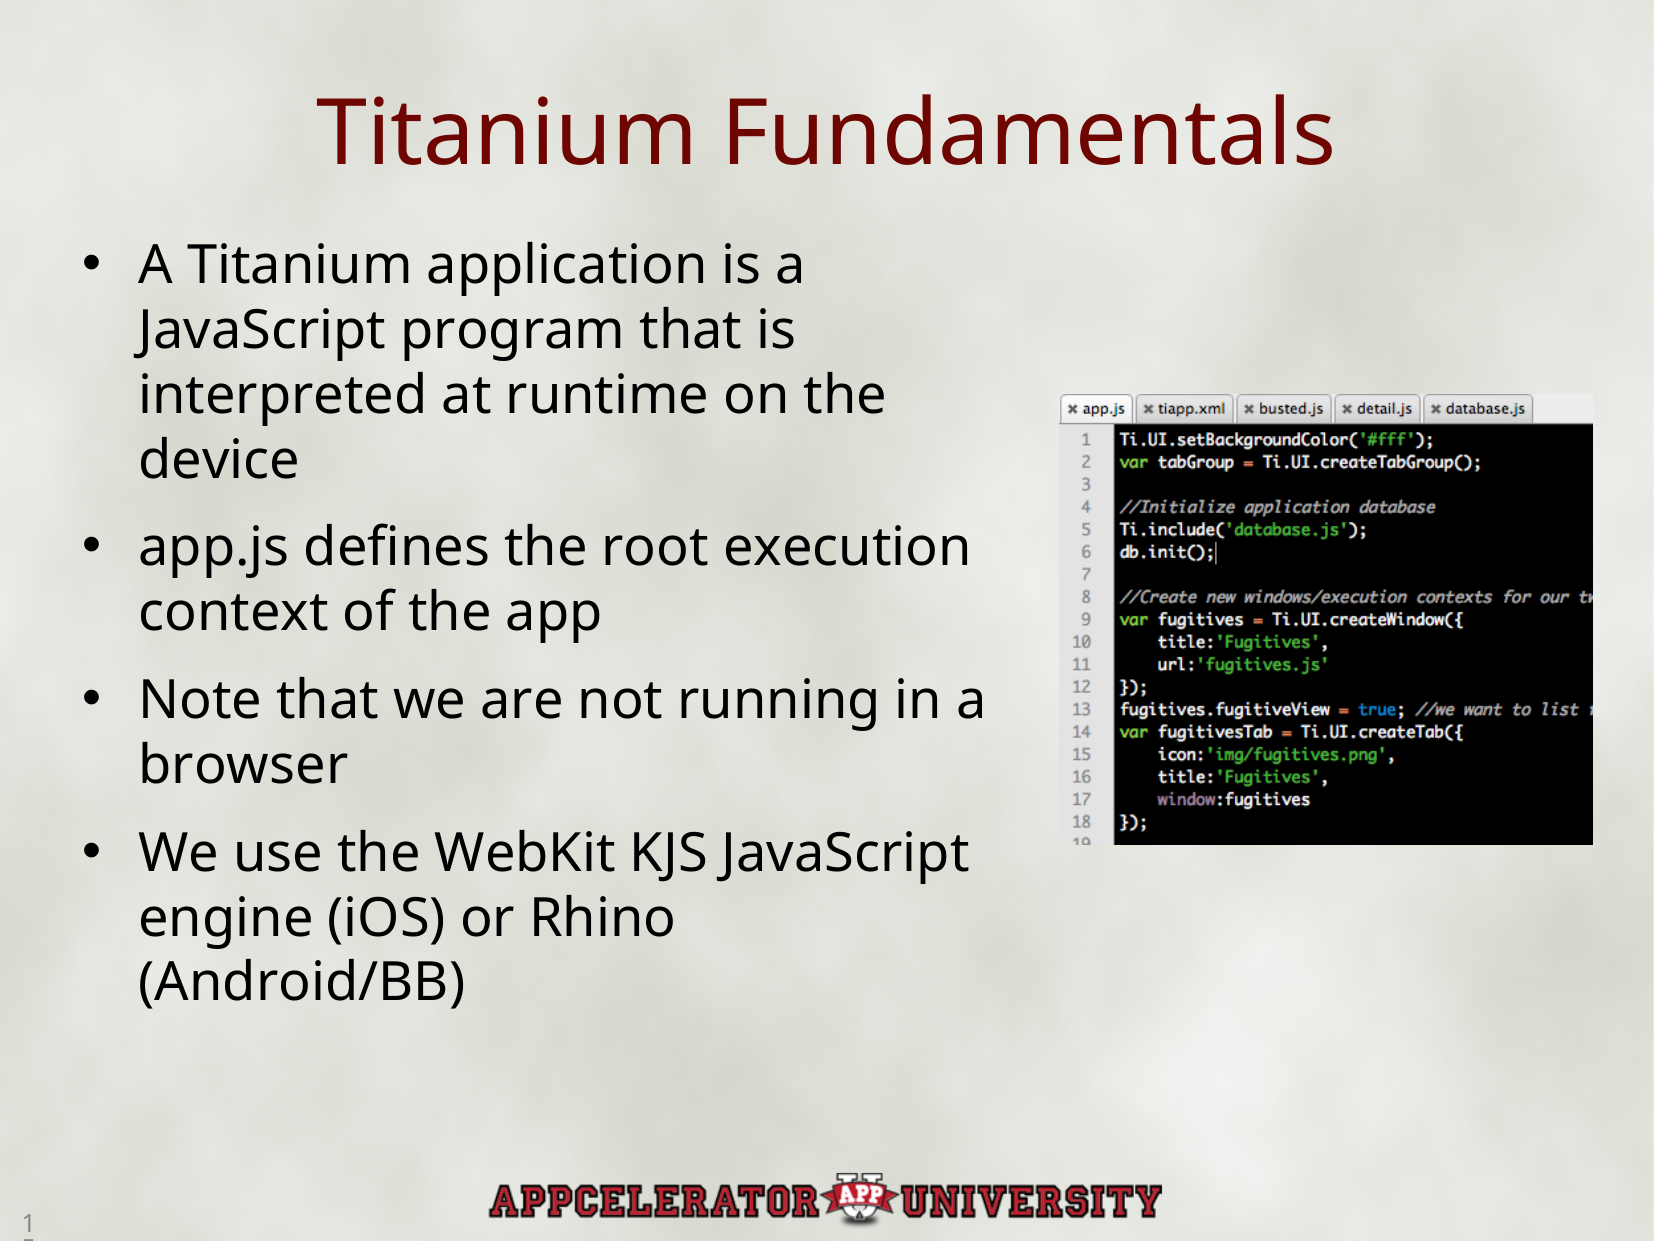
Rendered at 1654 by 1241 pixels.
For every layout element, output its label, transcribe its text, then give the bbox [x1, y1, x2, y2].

text_box A Titanium application is a JavaScript program that is interpreted at runtime on the device app.js defines the root execution context of the app Note that we are not running in a browser We use the WebKit KJS JavaScript engine (iOS) or Rhino (Android/BB) [82, 229, 994, 1129]
title Titanium Fundamentals [82, 49, 1572, 207]
picture [0, 0, 1654, 1241]
